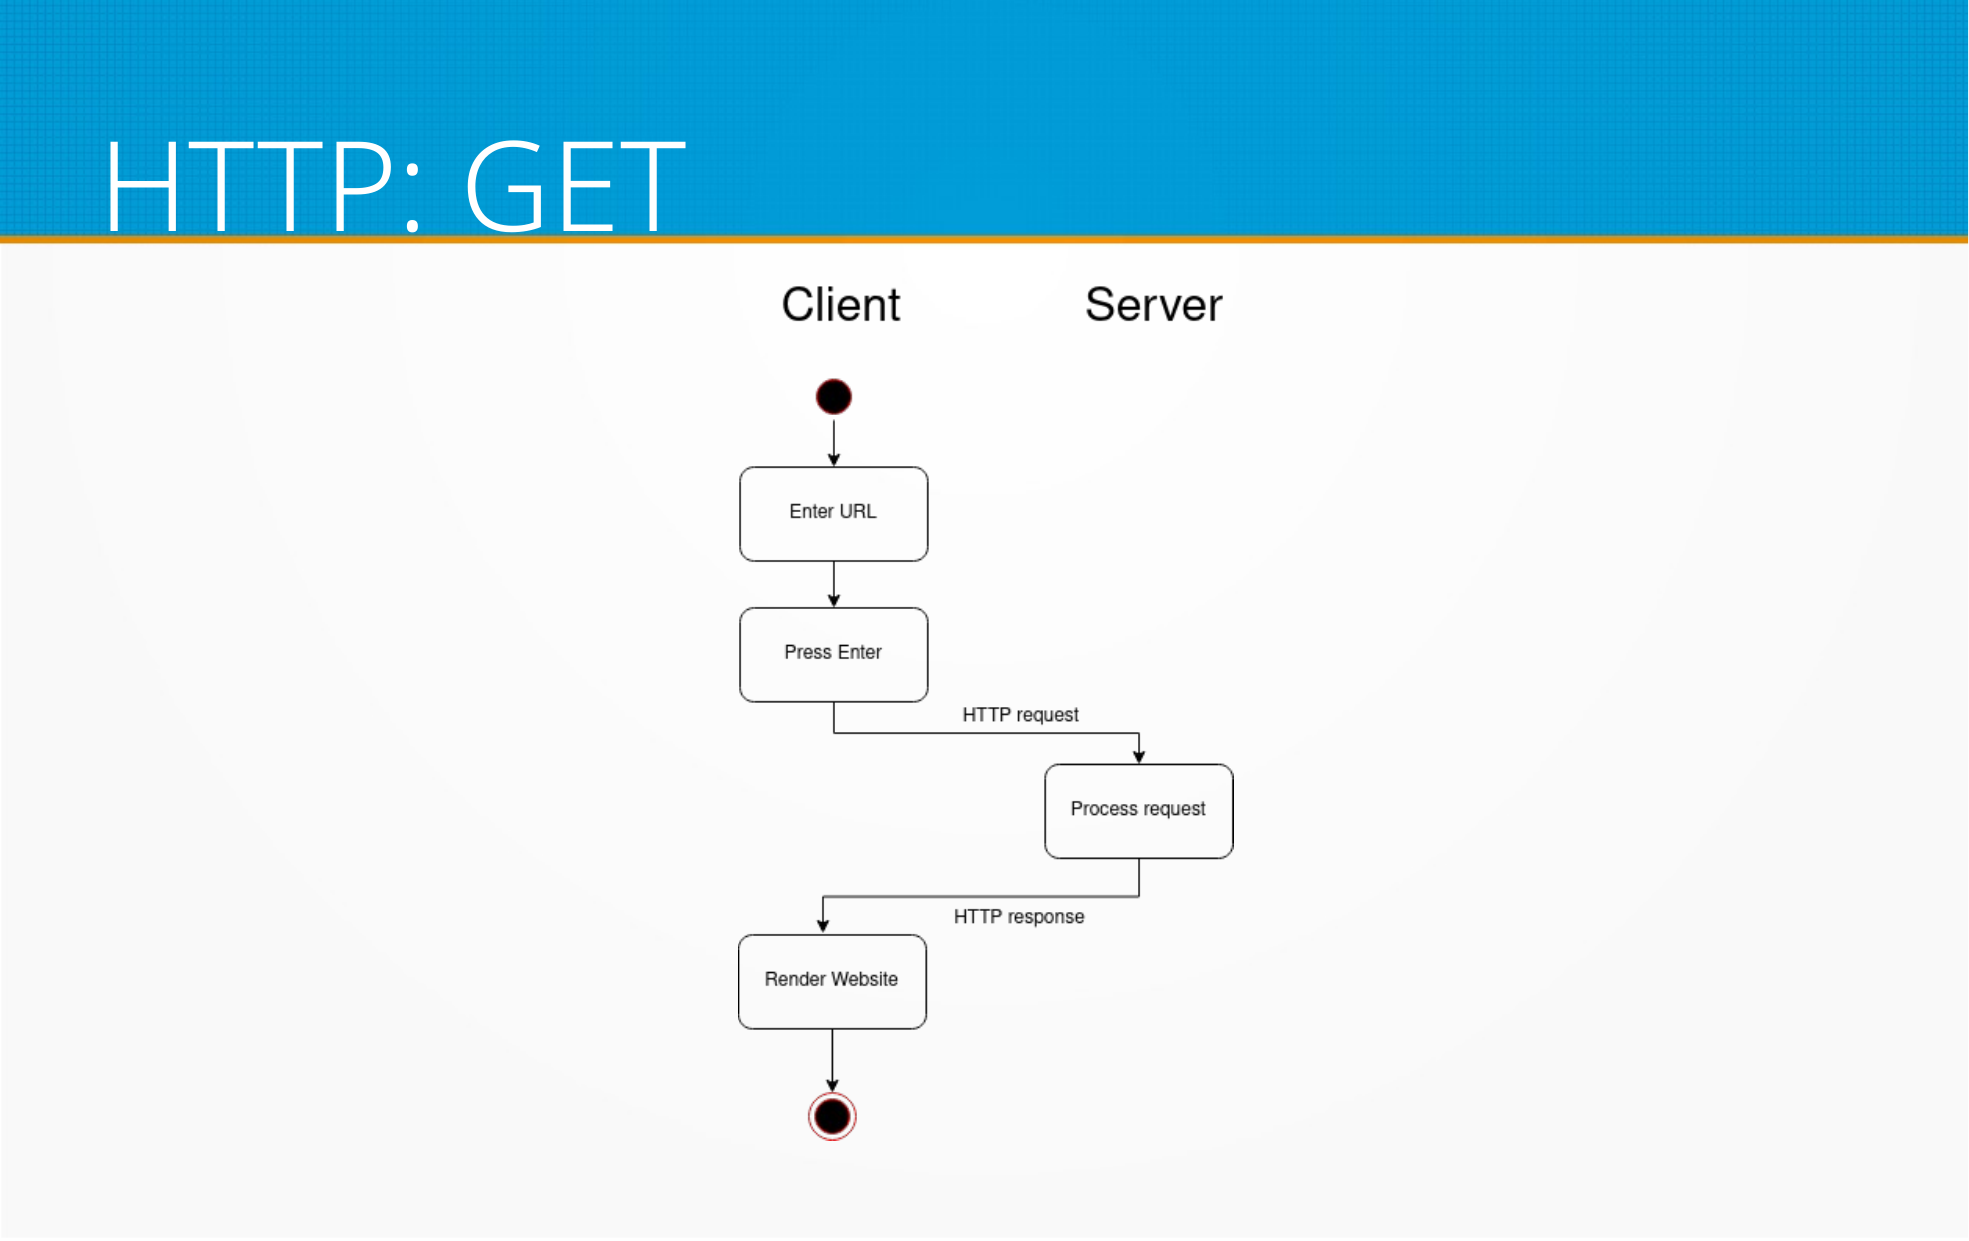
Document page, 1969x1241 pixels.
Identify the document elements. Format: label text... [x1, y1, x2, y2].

title HTTP: GET [98, 49, 1870, 257]
picture [0, 233, 1969, 1241]
